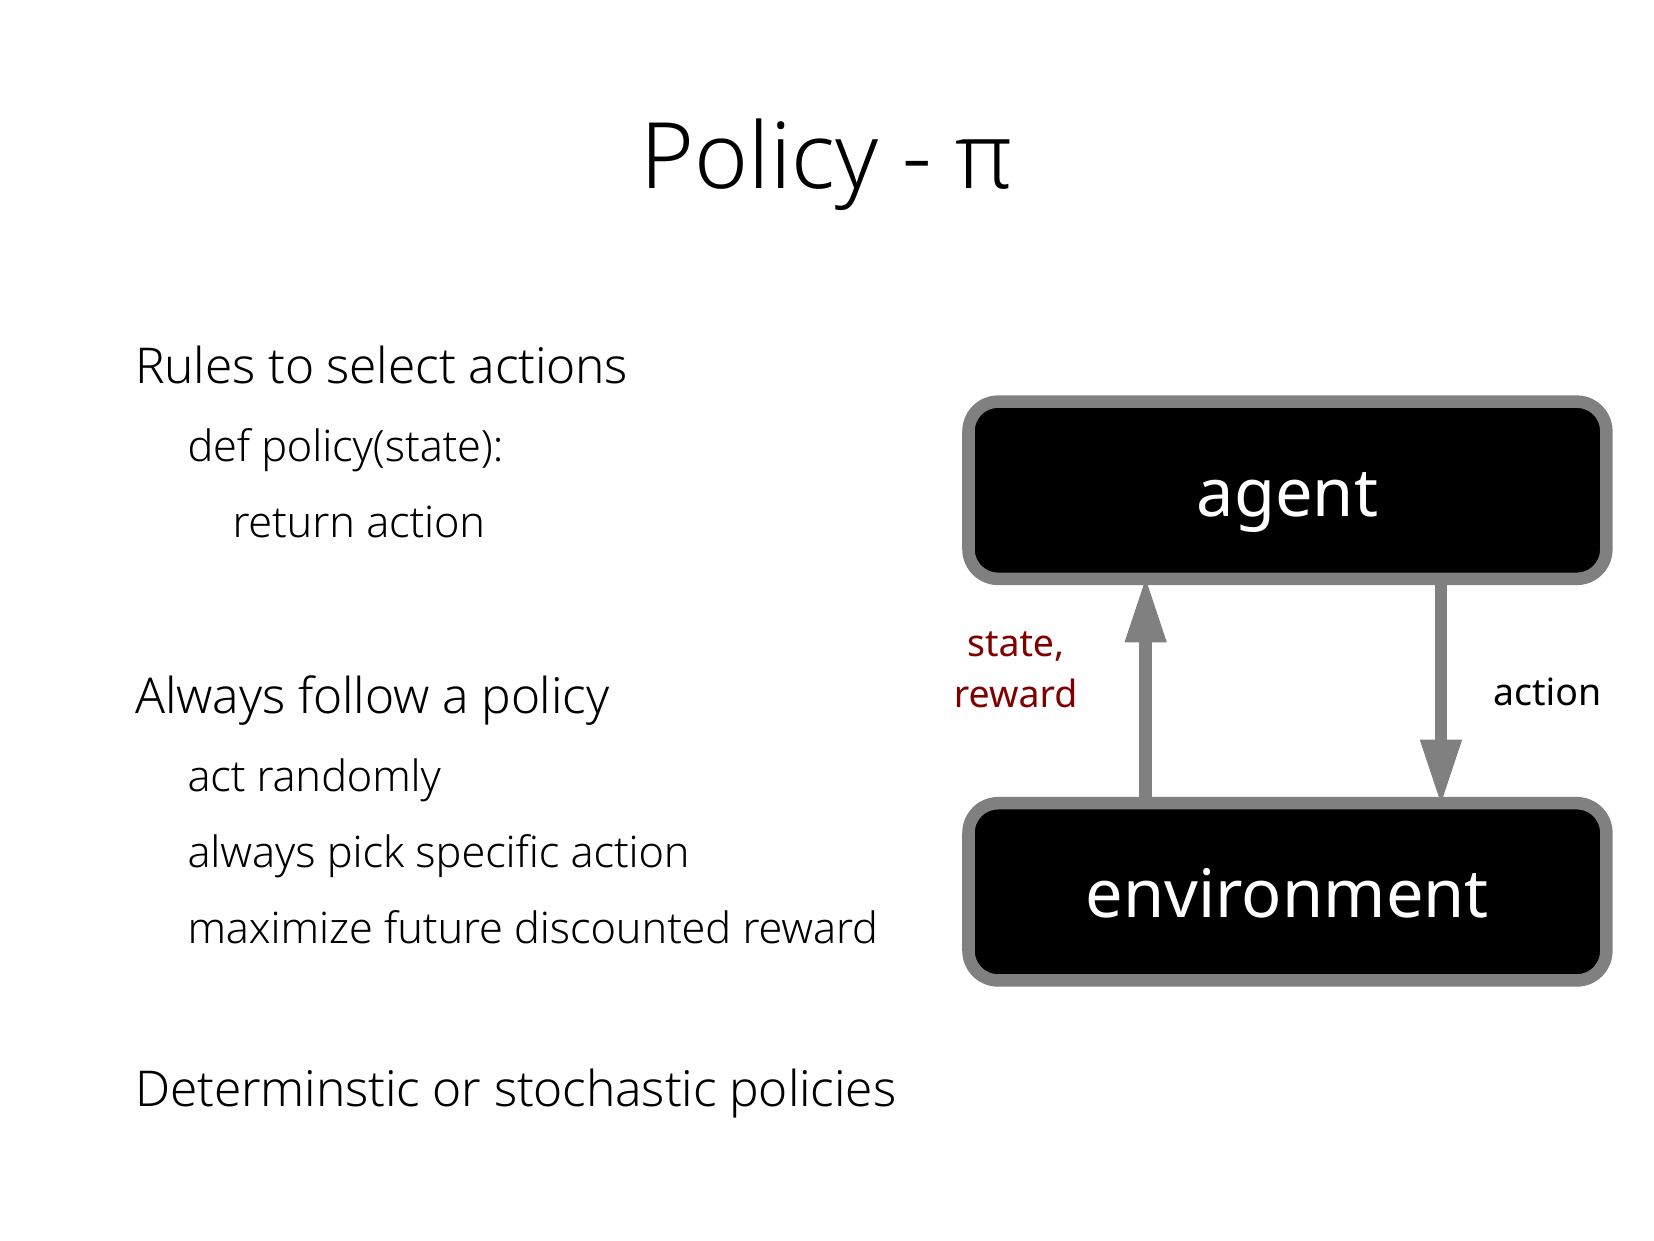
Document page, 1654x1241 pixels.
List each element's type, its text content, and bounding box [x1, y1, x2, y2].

title Policy - π [82, 49, 1571, 257]
list Rules to select actions def policy(state): return action Always follow a policy act randomly always pick specific action maximize future discounted reward Determinstic or stochastic policies [82, 330, 910, 1182]
text_box agent [968, 401, 1607, 579]
text_box action [1464, 590, 1630, 792]
text_box state, reward [933, 566, 1099, 768]
text_box environment [968, 803, 1607, 981]
